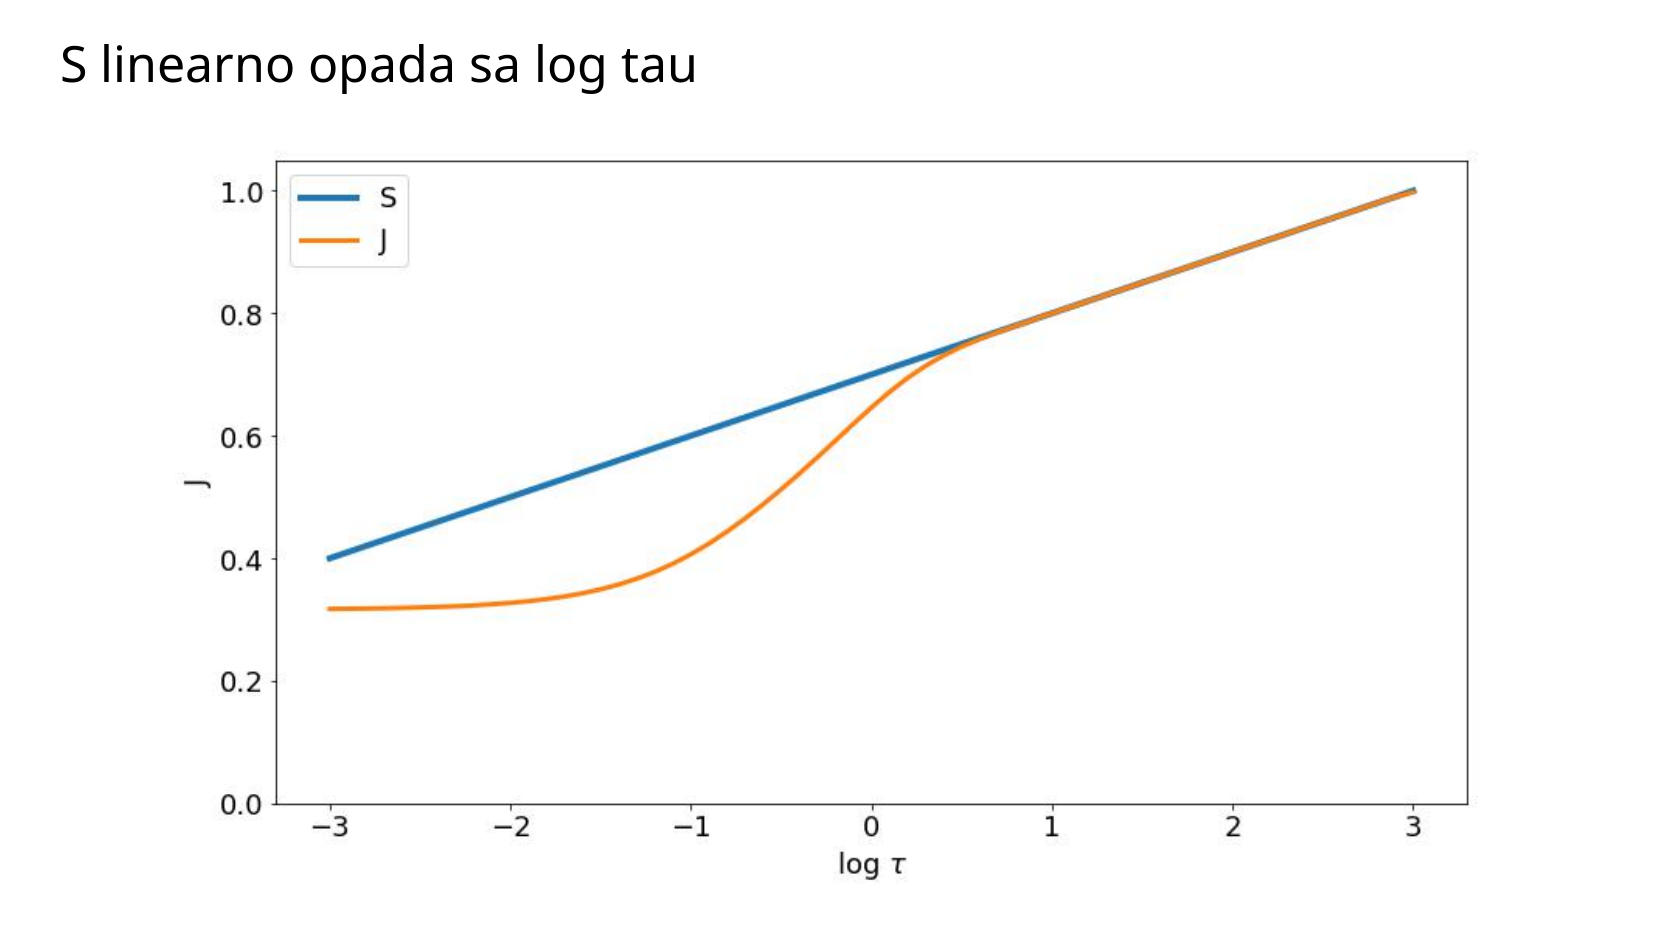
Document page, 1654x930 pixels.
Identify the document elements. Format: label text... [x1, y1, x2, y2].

title S linearno opada sa log tau [59, 13, 1648, 113]
picture [175, 150, 1478, 894]
